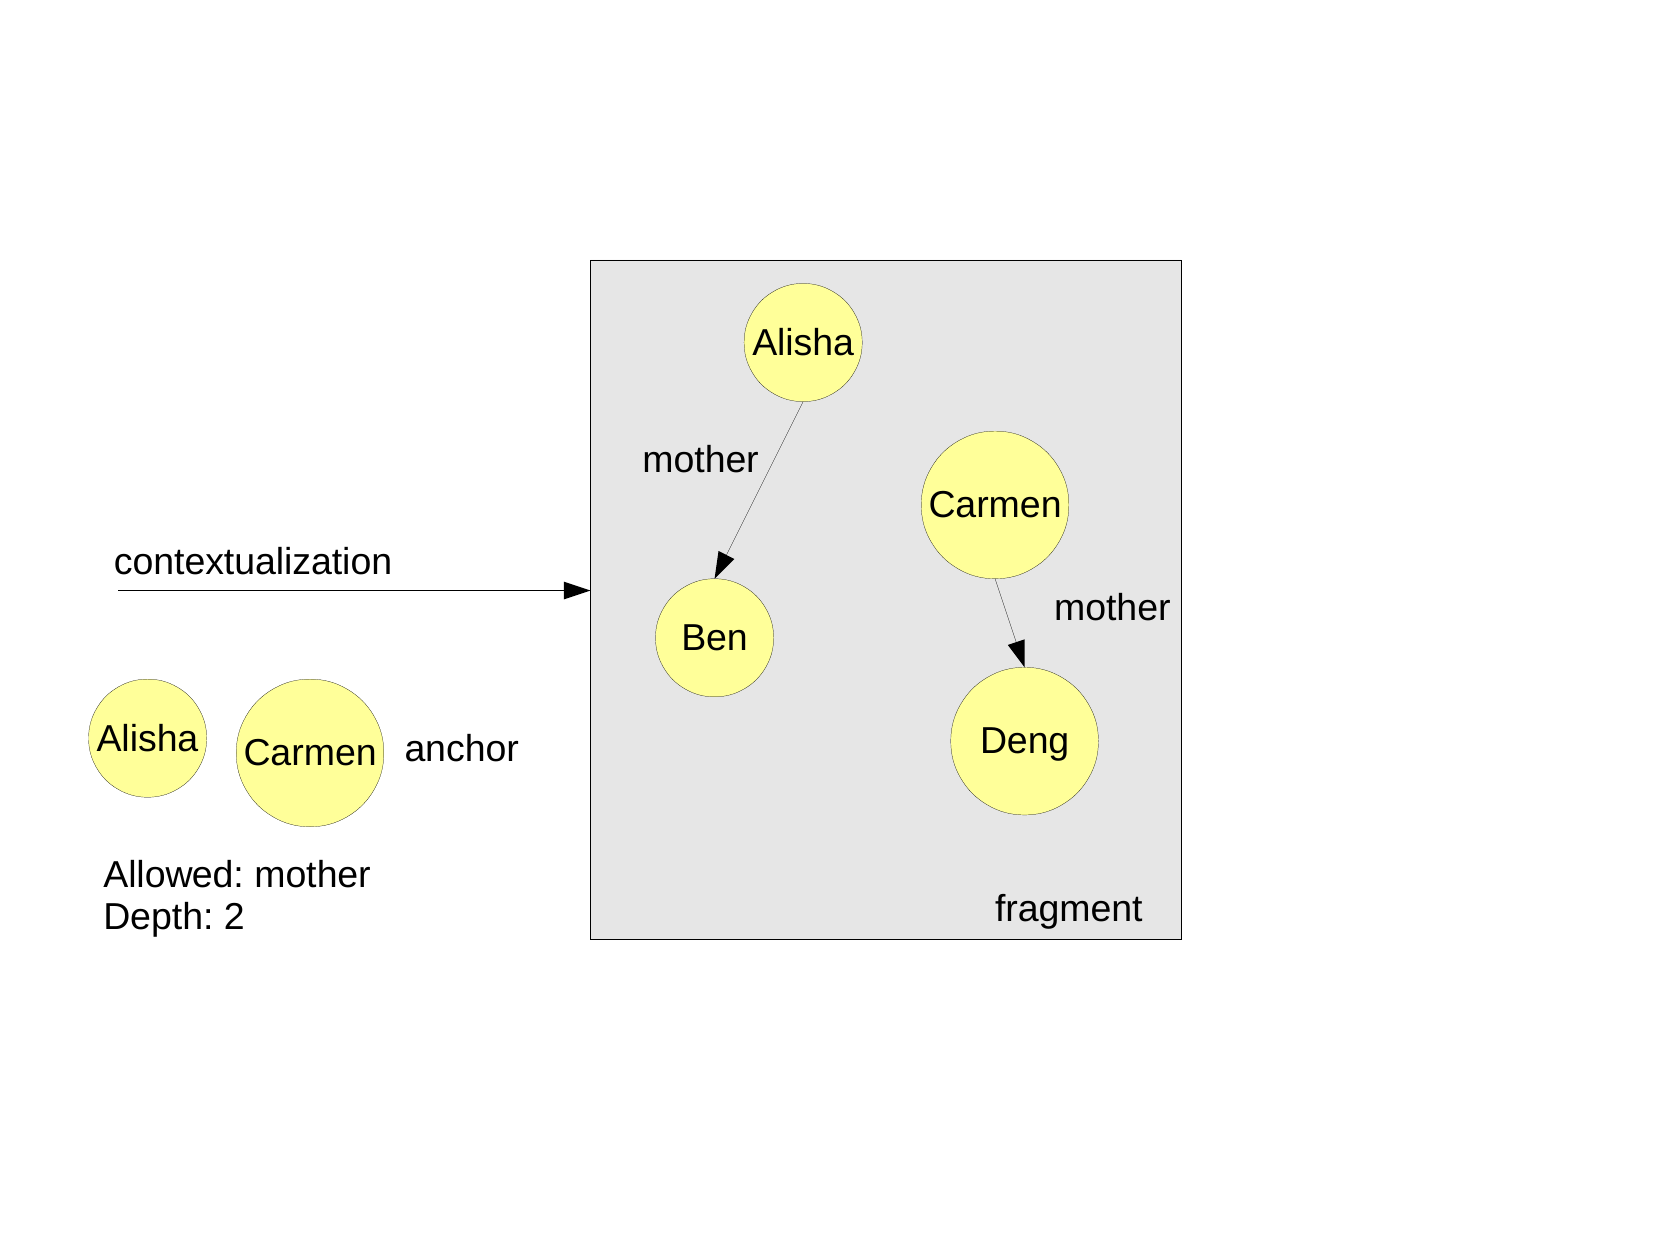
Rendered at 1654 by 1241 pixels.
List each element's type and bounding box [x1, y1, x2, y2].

picture [88, 259, 1186, 945]
